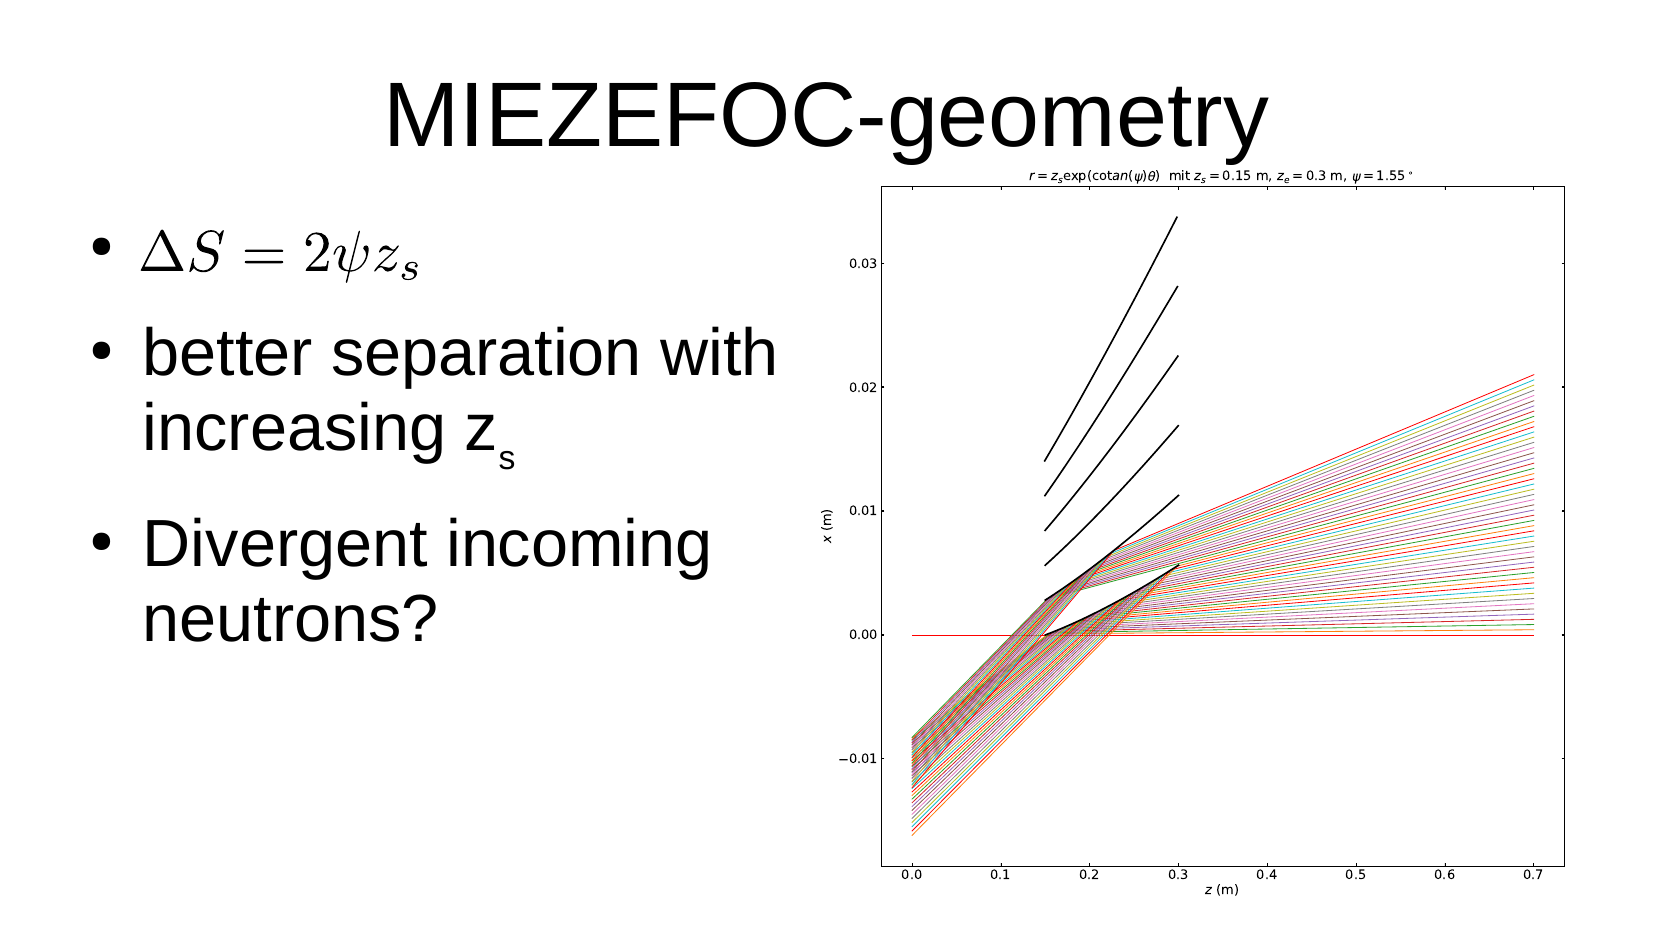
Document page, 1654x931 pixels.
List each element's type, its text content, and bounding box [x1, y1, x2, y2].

list better separation with increasing zs Divergent incoming neutrons? [71, 210, 815, 751]
picture [815, 165, 1571, 905]
title MIEZEFOC-geometry [82, 37, 1571, 193]
picture [135, 227, 421, 286]
